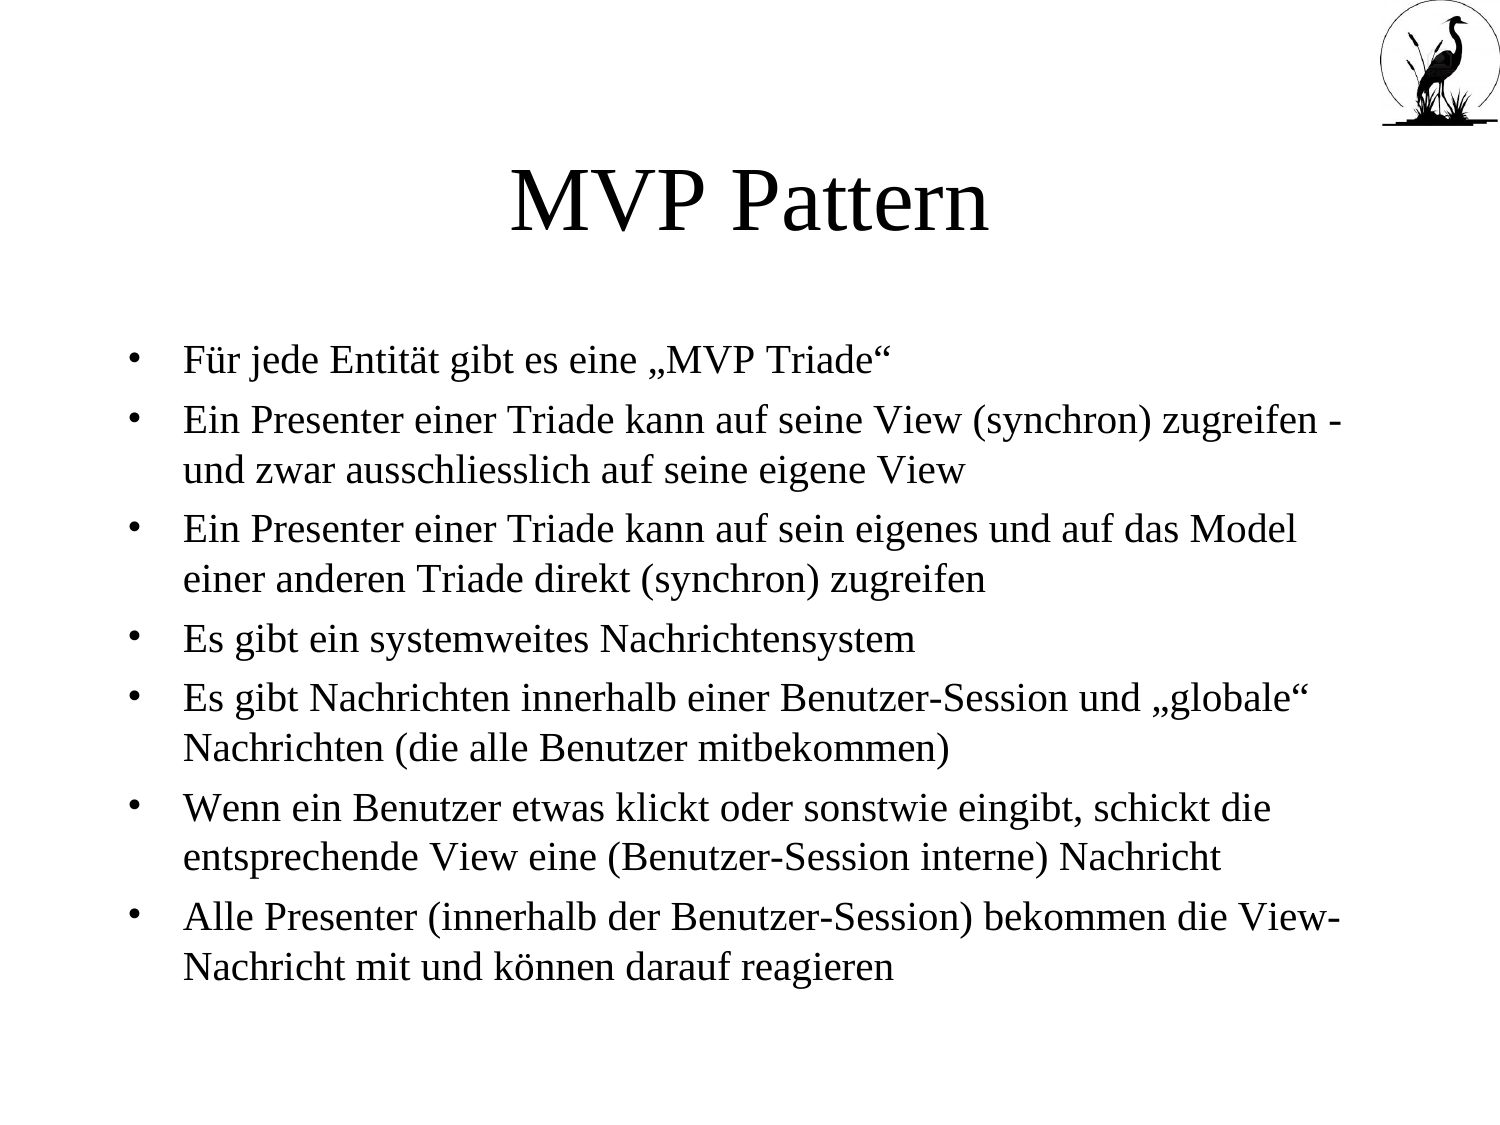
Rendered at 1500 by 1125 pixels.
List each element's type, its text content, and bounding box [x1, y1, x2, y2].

title MVP Pattern [112, 99, 1388, 288]
list Für jede Entität gibt es eine „MVP Triade“ Ein Presenter einer Triade kann auf seine View (synchron) zugreifen - und zwar ausschliesslich auf seine eigene View Ein Presenter einer Triade kann auf sein eigenes und auf das Model einer anderen Triade direkt (synchron) zugreifen Es gibt ein systemweites Nachrichtensystem Es gibt Nachrichten innerhalb einer Benutzer-Session und „globale“ Nachrichten (die alle Benutzer mitbekommen) Wenn ein Benutzer etwas klickt oder sonstwie eingibt, schickt die entsprechende View eine (Benutzer-Session interne) Nachricht Alle Presenter (innerhalb der Benutzer-Session) bekommen die View-Nachricht mit und können darauf reagieren [112, 324, 1388, 1003]
picture [1380, 0, 1500, 126]
